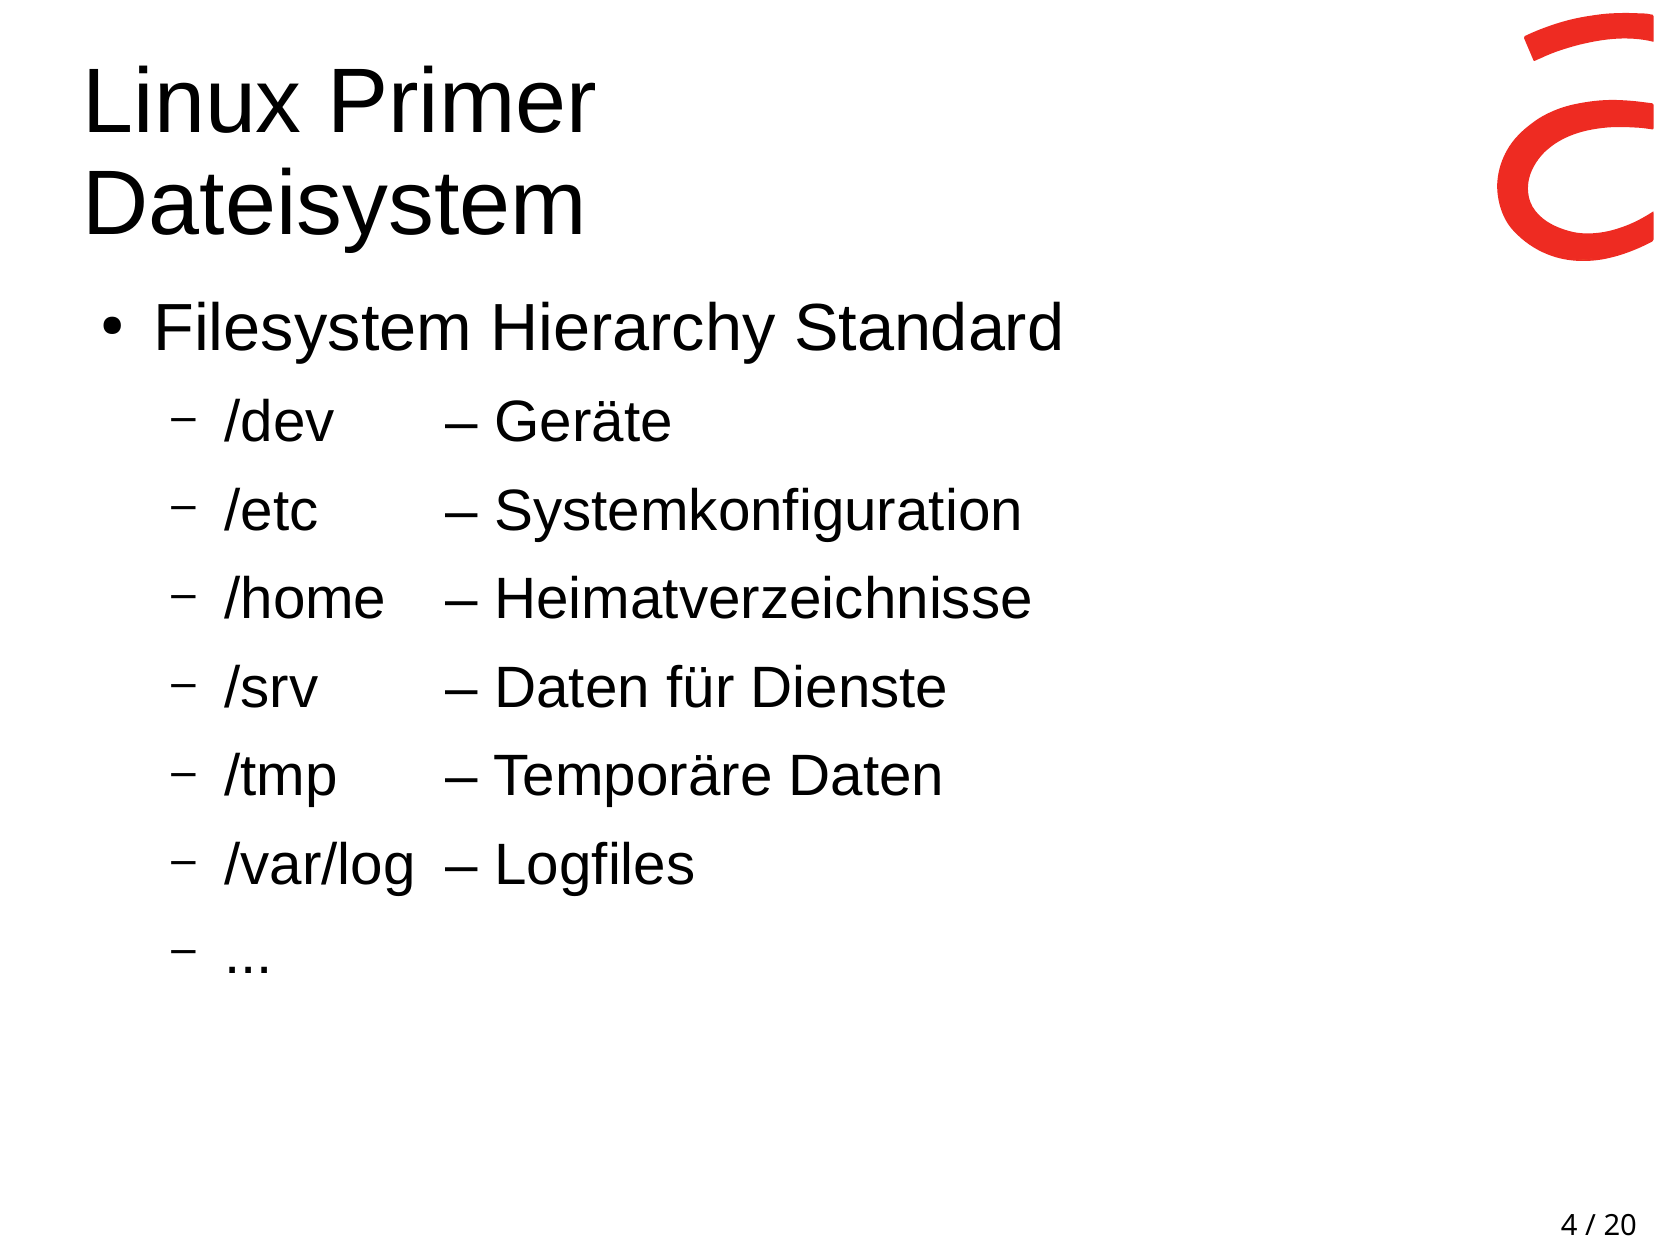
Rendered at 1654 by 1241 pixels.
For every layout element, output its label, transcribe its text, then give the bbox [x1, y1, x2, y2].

list Filesystem Hierarchy Standard /dev – Geräte /etc – Systemkonfiguration /home – Heimatverzeichnisse /srv – Daten für Dienste /tmp – Temporäre Daten /var/log – Logfiles ... [82, 290, 1571, 1010]
title Linux Primer Dateisystem [82, 49, 1571, 257]
